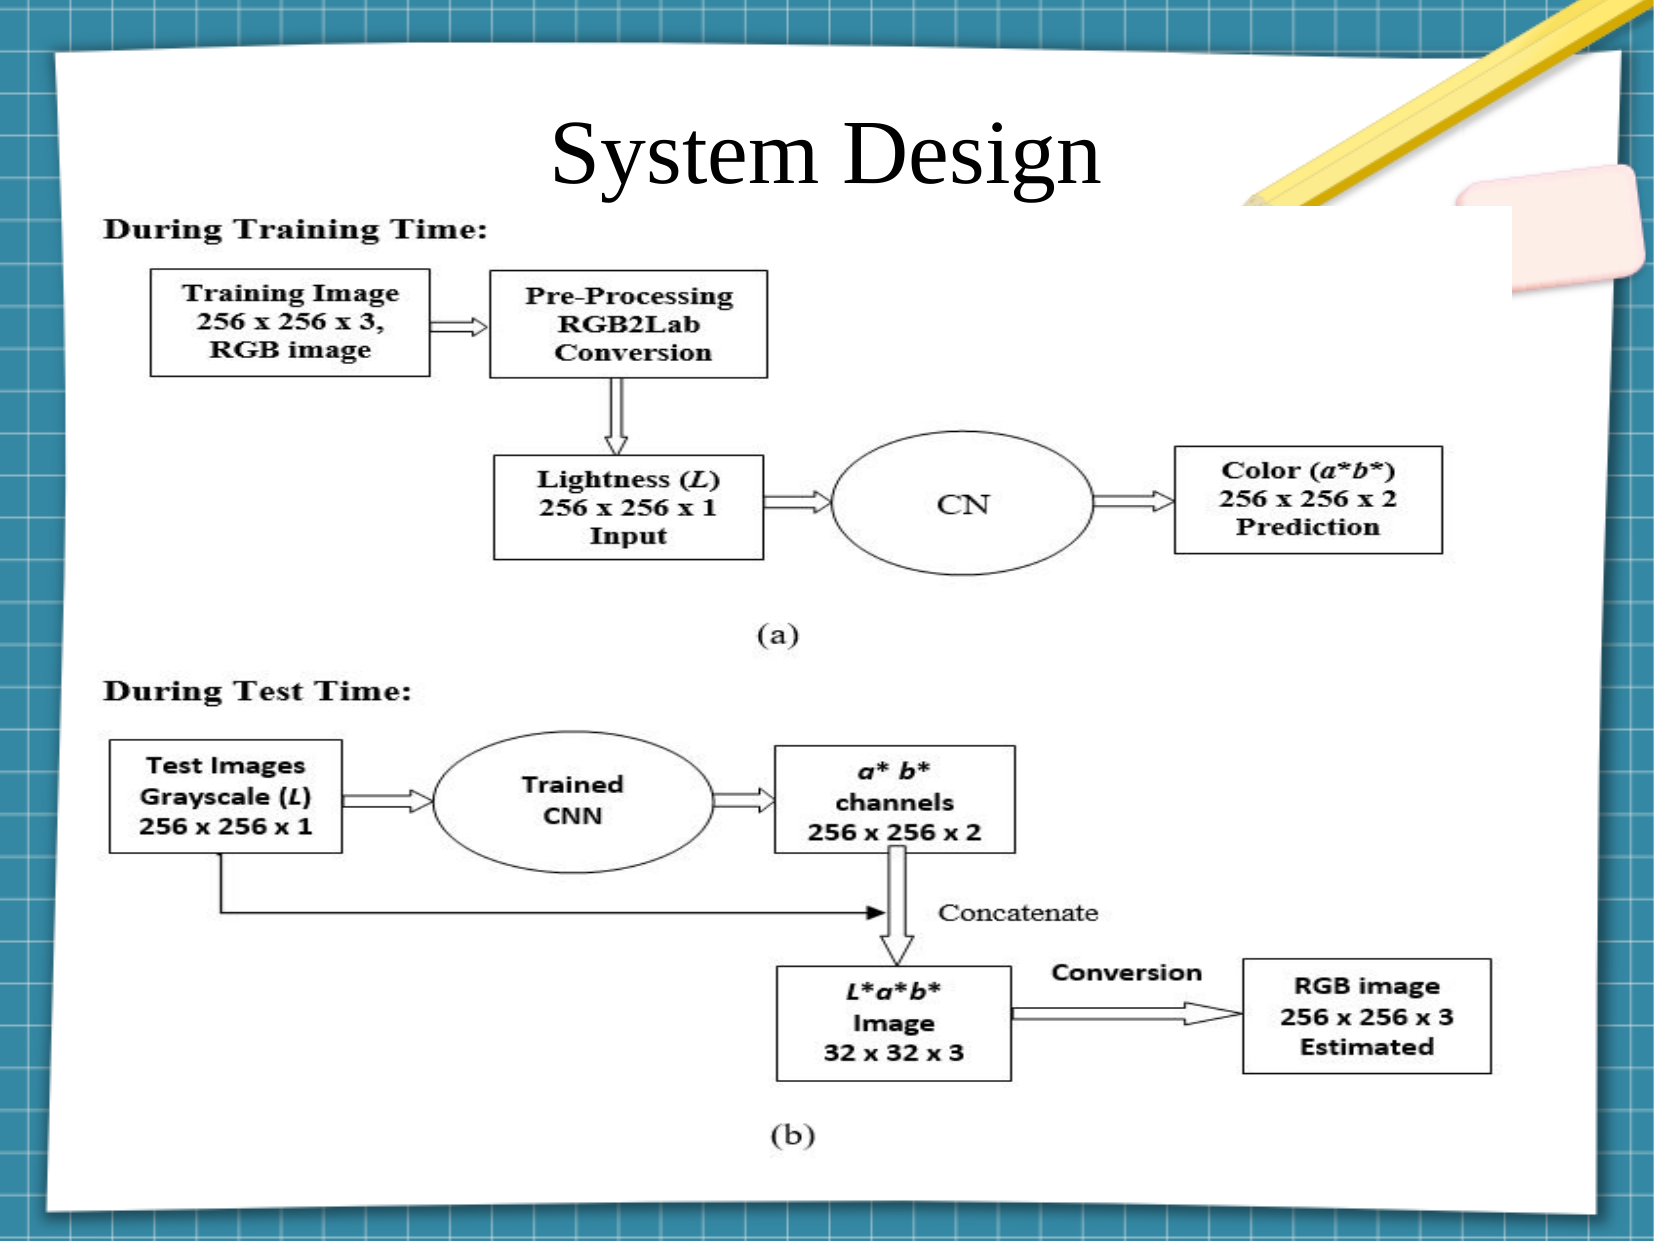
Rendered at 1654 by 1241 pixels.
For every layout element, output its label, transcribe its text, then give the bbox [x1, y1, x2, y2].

title System Design [82, 49, 1571, 257]
picture [0, 0, 1654, 1241]
